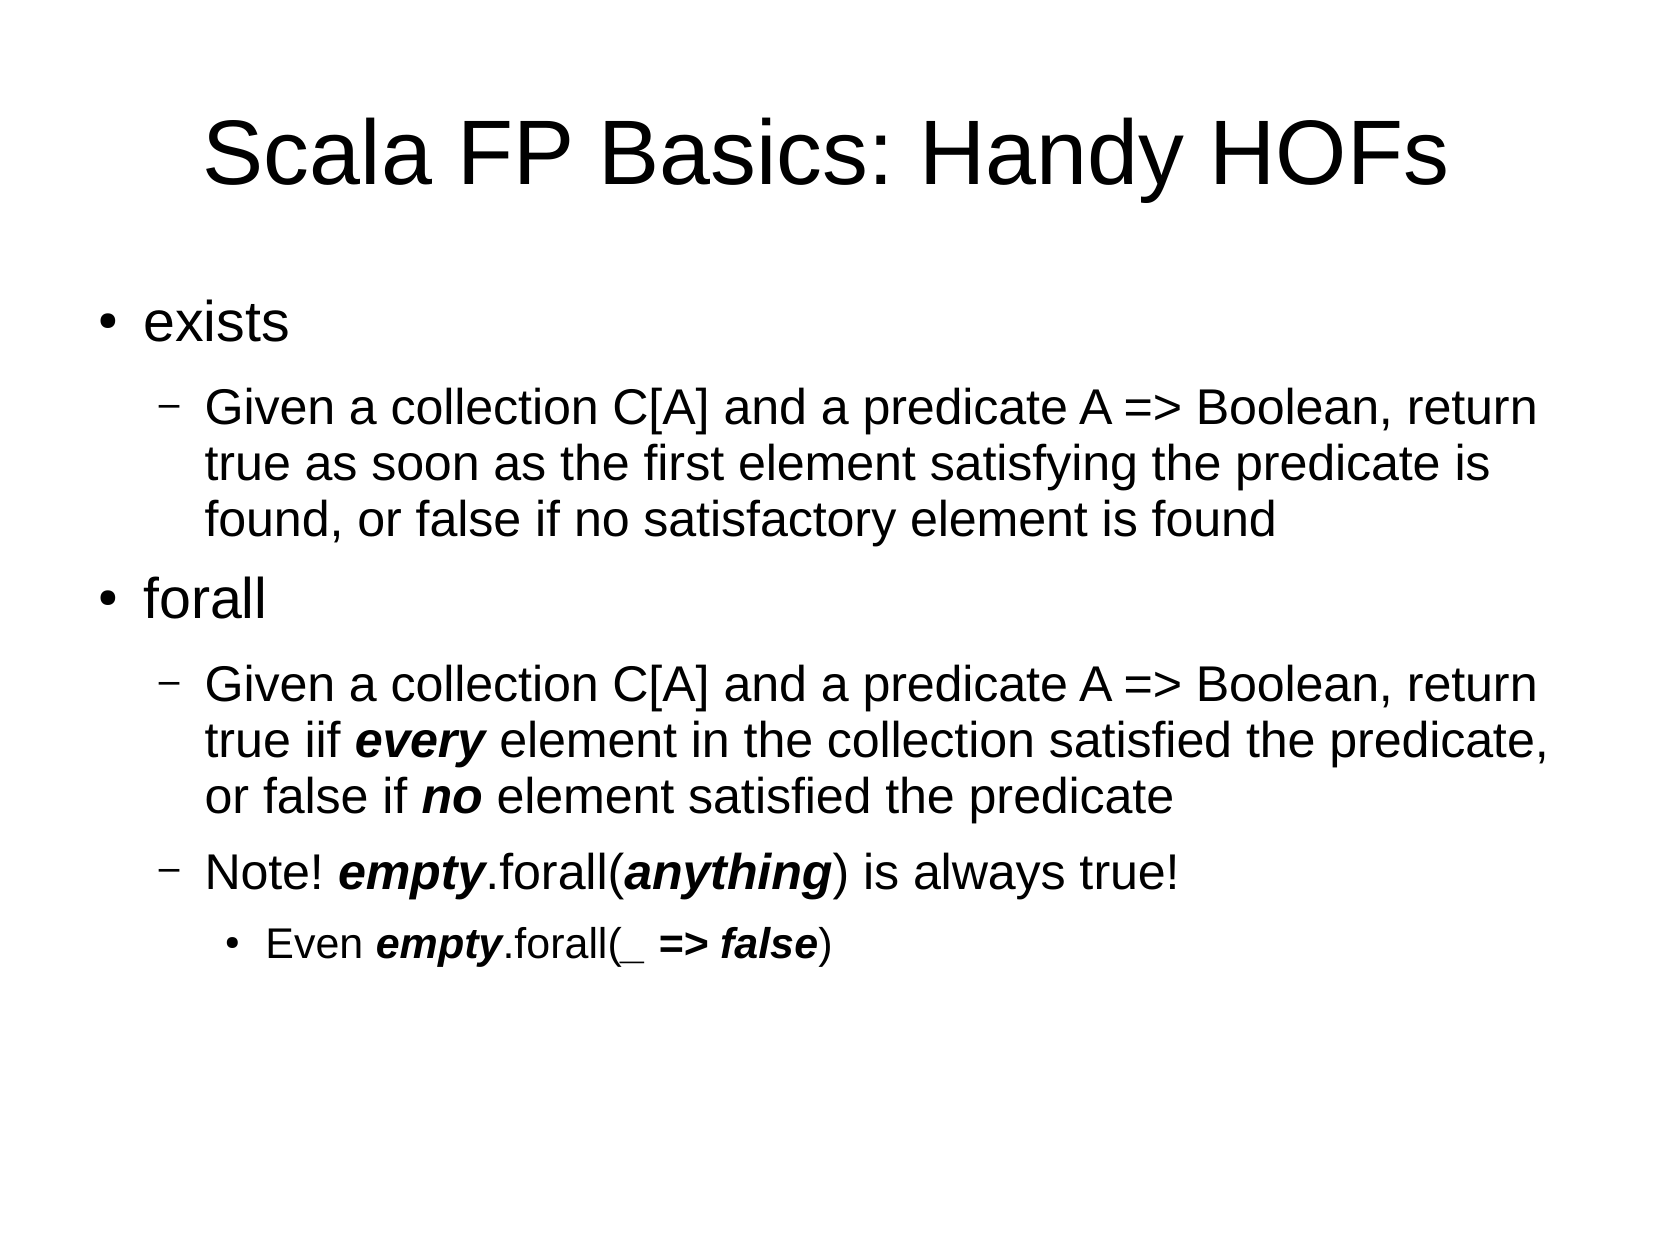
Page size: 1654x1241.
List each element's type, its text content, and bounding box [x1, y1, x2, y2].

list exists Given a collection C[A] and a predicate A => Boolean, return true as soon as the first element satisfying the predicate is found, or false if no satisfactory element is found forall Given a collection C[A] and a predicate A => Boolean, return true iif every element in the collection satisfied the predicate, or false if no element satisfied the predicate Note! empty.forall(anything) is always true! Even empty.forall(_ => false) [82, 290, 1571, 1010]
title Scala FP Basics: Handy HOFs [82, 49, 1571, 257]
